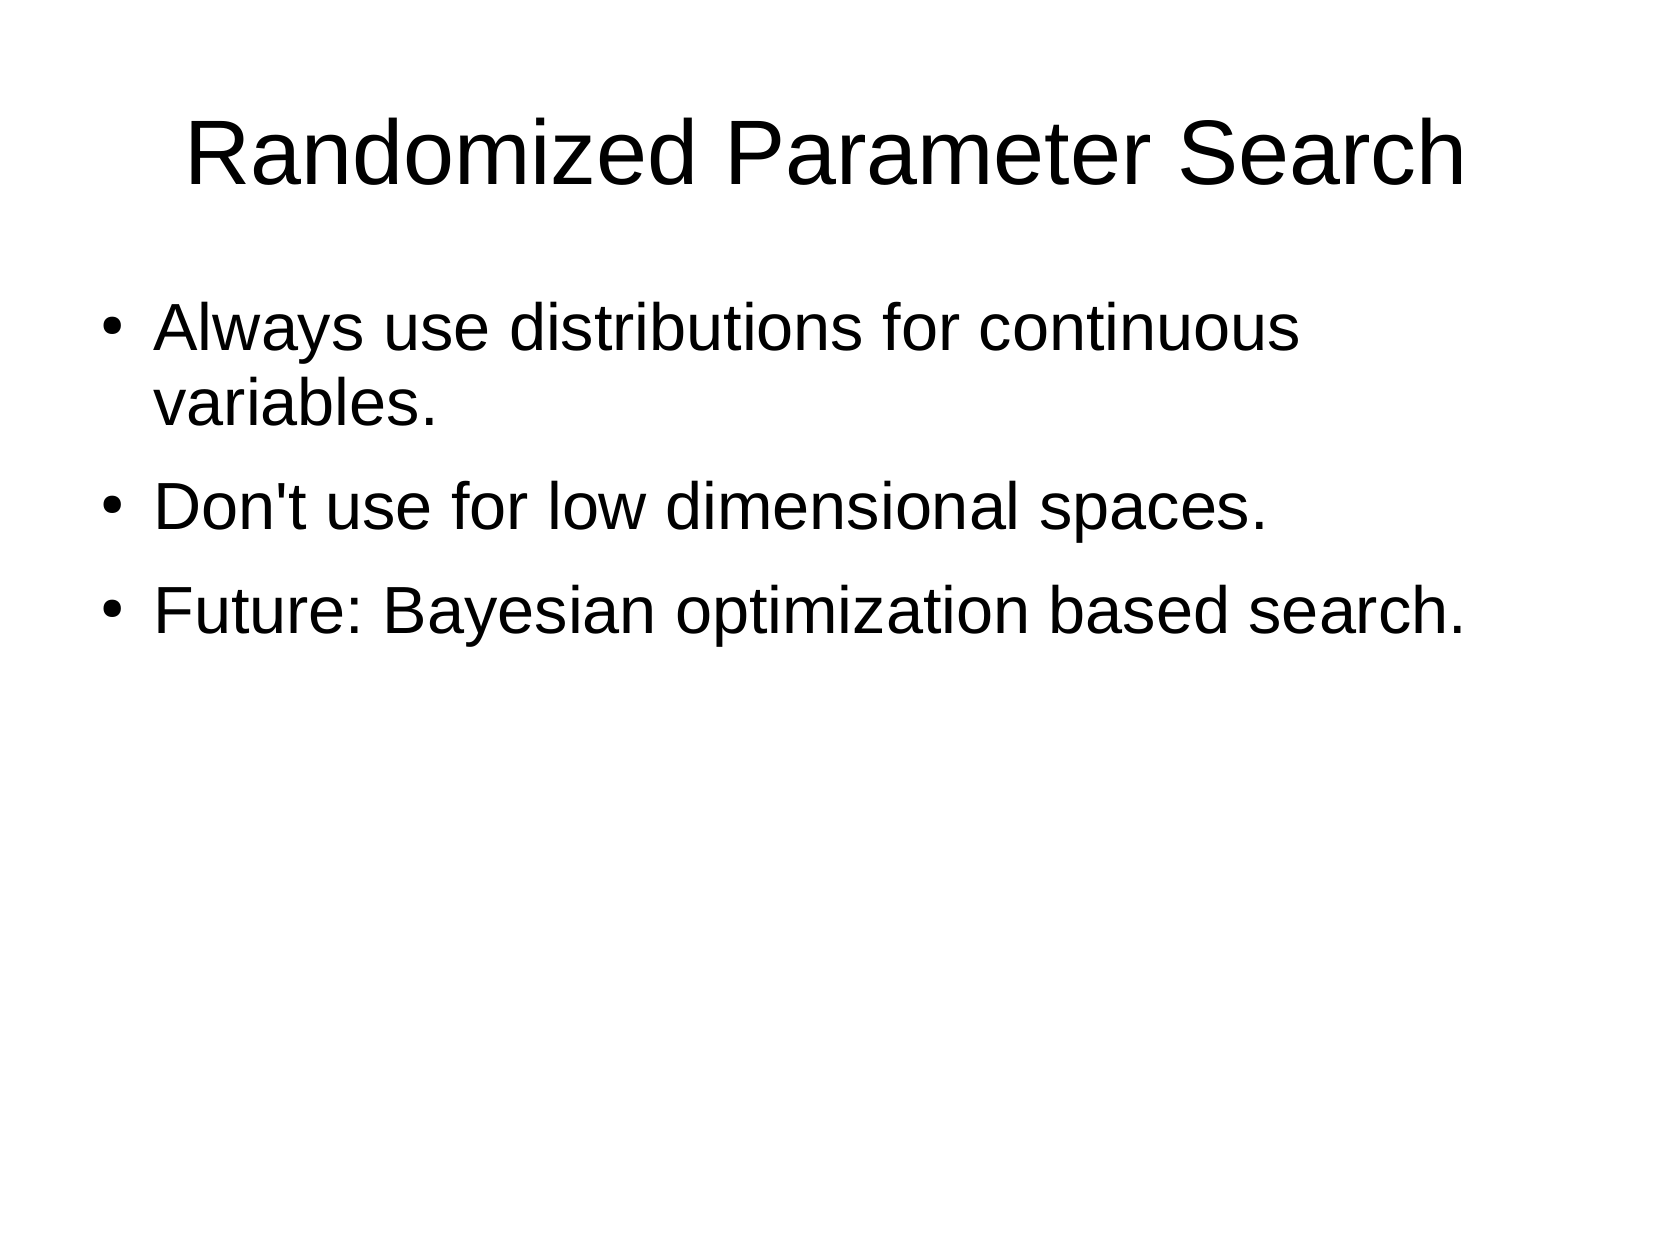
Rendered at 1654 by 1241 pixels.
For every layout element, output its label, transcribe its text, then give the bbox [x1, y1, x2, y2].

title Randomized Parameter Search [82, 49, 1571, 257]
list Always use distributions for continuous variables. Don't use for low dimensional spaces. Future: Bayesian optimization based search. [82, 290, 1571, 1010]
